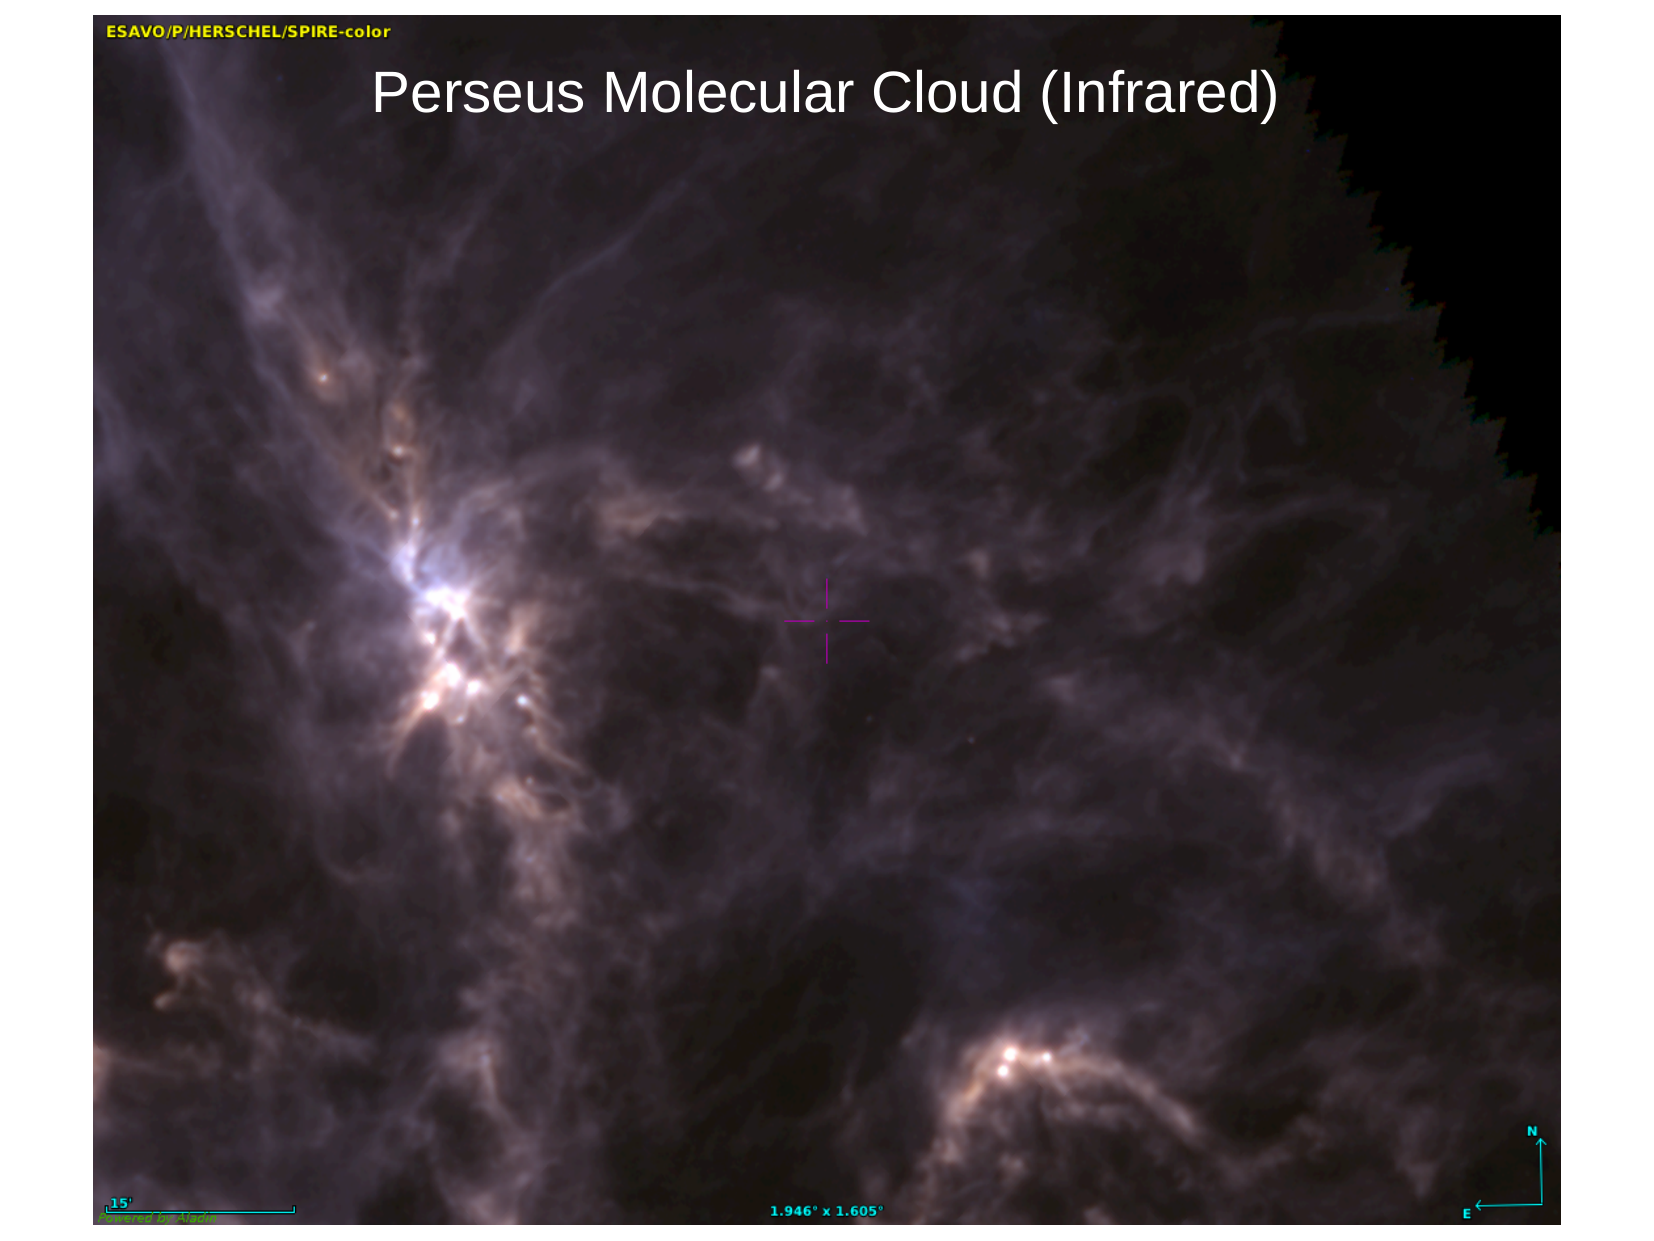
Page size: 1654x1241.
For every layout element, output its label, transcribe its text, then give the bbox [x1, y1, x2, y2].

text_box Perseus Molecular Cloud (Infrared) [357, 52, 1297, 126]
picture [93, 15, 1561, 1225]
